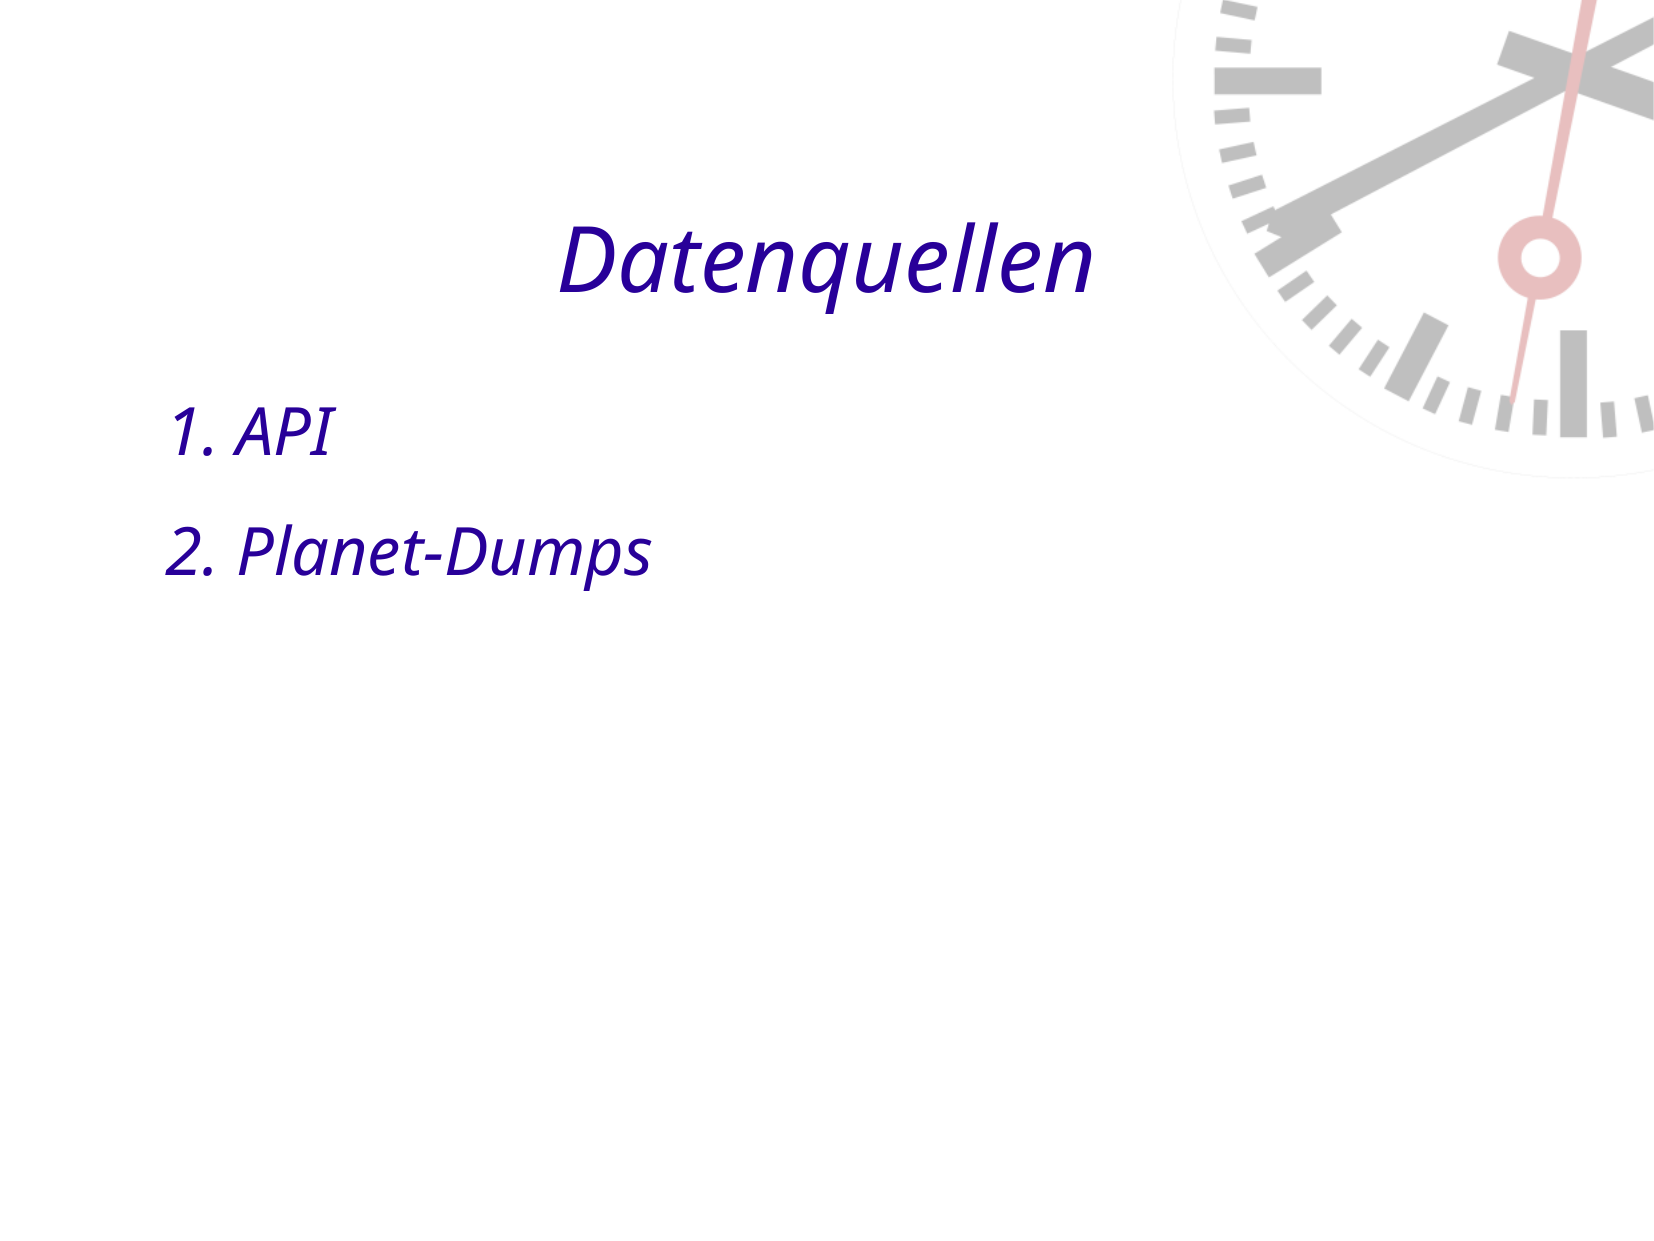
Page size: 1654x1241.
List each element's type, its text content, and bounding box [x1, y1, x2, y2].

picture [0, 0, 1654, 1241]
title Datenquellen [147, 153, 1506, 361]
list API Planet-Dumps [147, 383, 1506, 1188]
